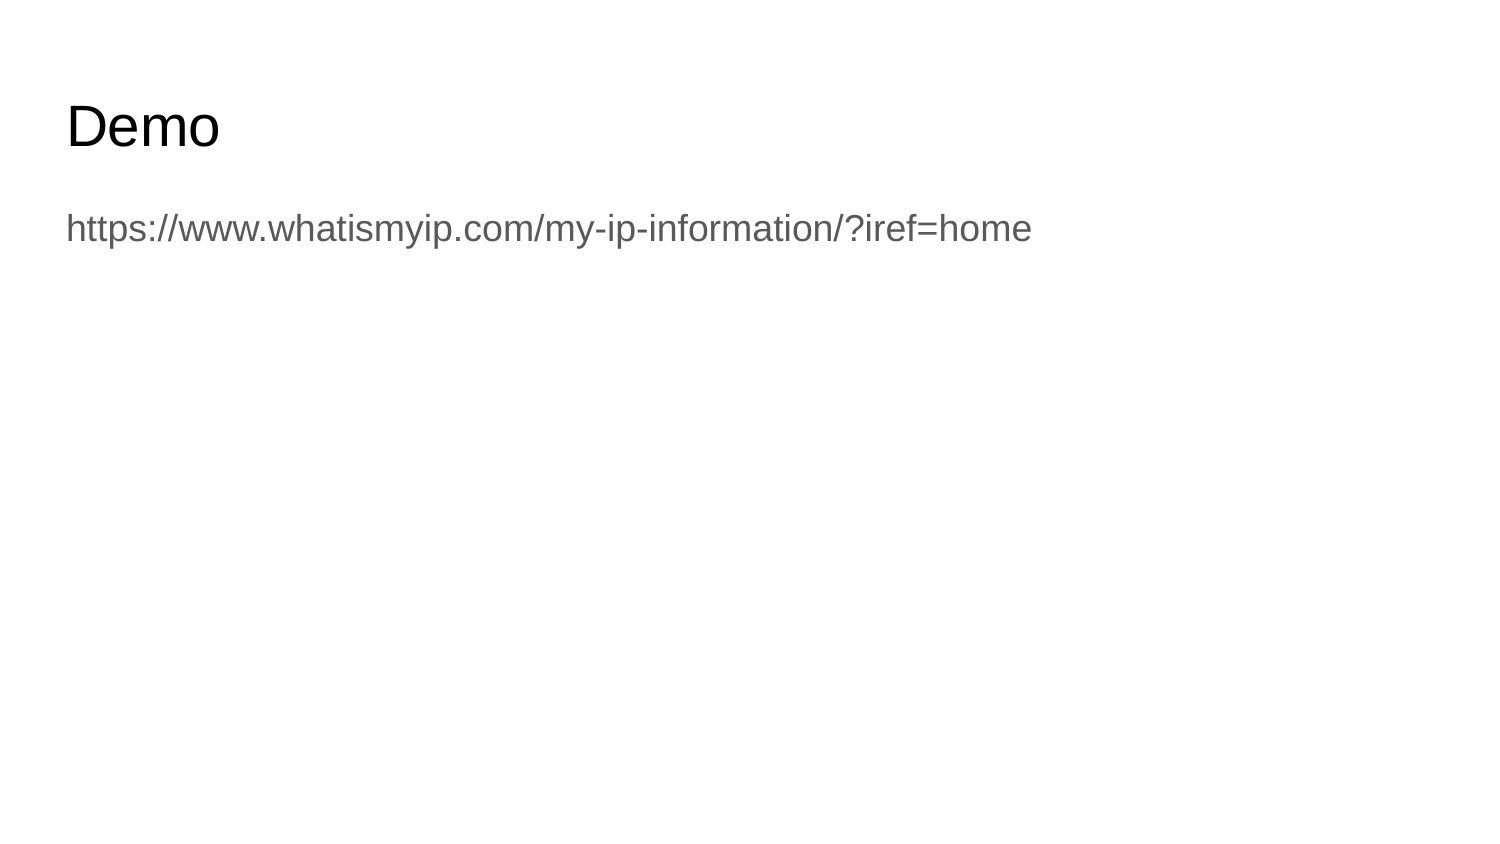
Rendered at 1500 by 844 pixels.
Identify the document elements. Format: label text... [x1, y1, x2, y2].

list https://www.whatismyip.com/my-ip-information/?iref=home [51, 189, 1449, 750]
title Demo [51, 72, 1449, 167]
